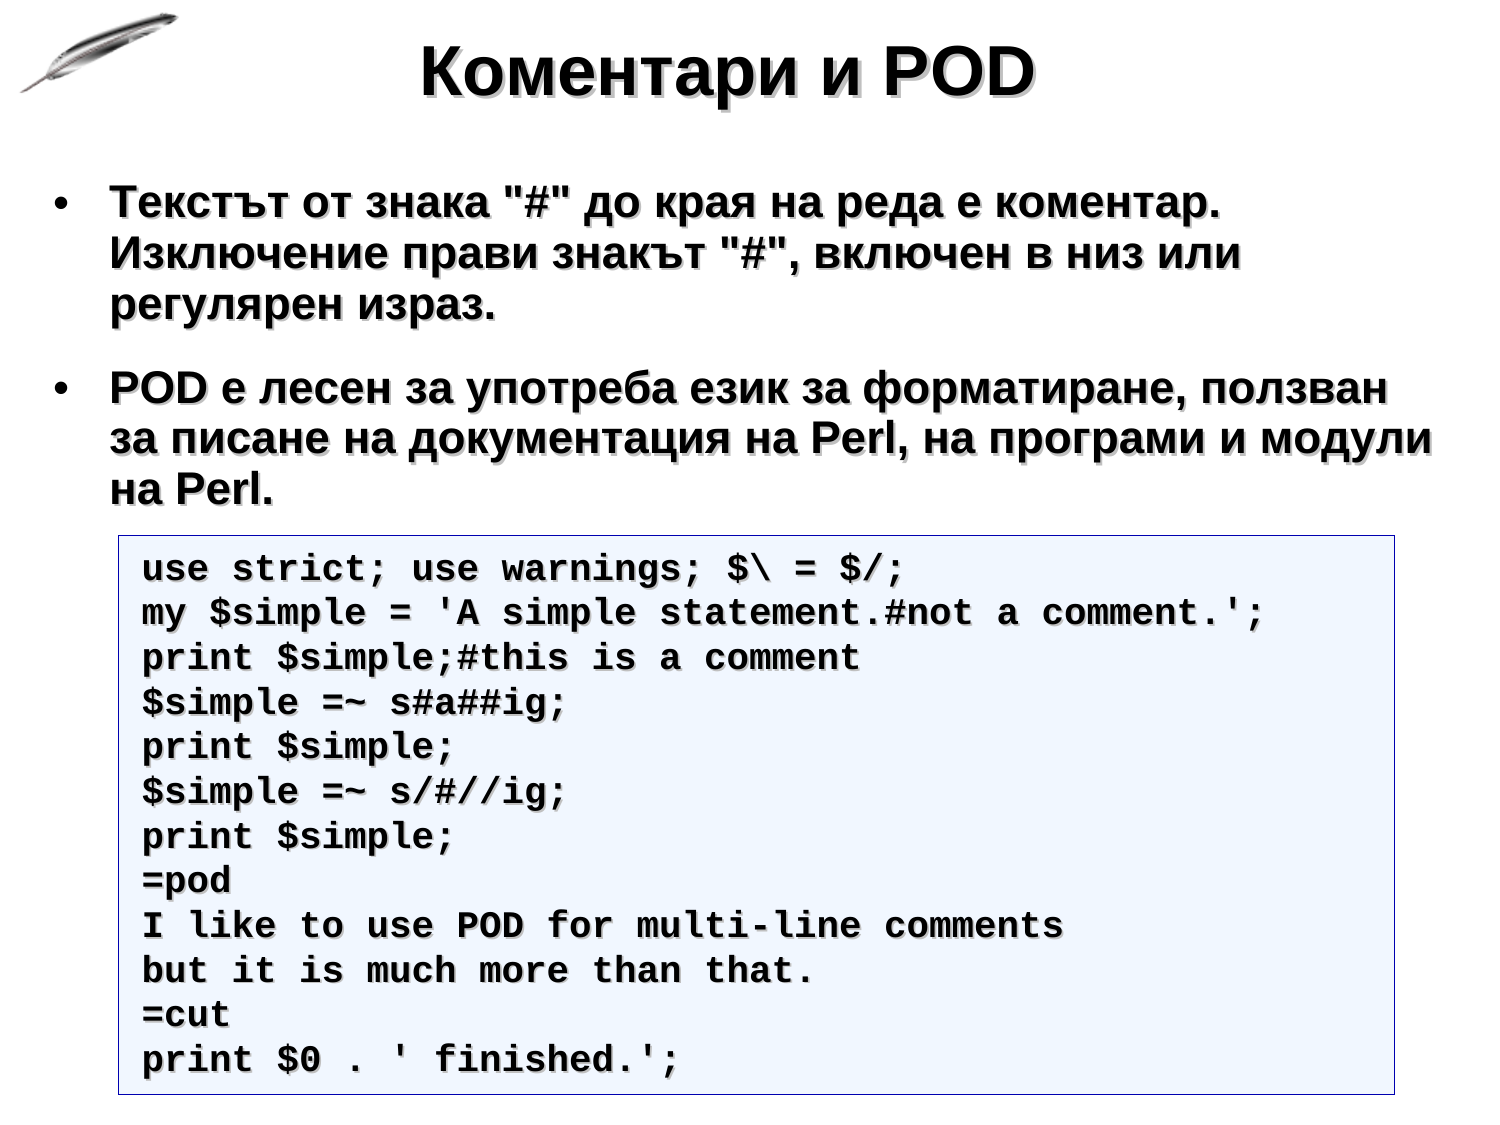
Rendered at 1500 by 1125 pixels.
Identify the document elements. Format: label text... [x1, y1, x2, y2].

text_box use strict; use warnings; $\ = $/; my $simple = 'A simple statement.#not a comment.'; print $simple;#this is a comment $simple =~ s#a##ig; print $simple; $simple =~ s/#//ig; print $simple; =pod I like to use POD for multi-line comments but it is much more than that. =cut print $0 . ' finished.'; [118, 535, 1394, 1095]
title Коментари и POD [419, 0, 1459, 148]
list Текстът от знака "#" до края на реда е коментар. Изключение прави знакът "#", включен в низ или регулярен израз. POD е лесен за употреба език за форматиране, ползван за писане на документация на Perl, на програми и модули на Perl. [53, 177, 1447, 1125]
picture [16, 11, 184, 95]
